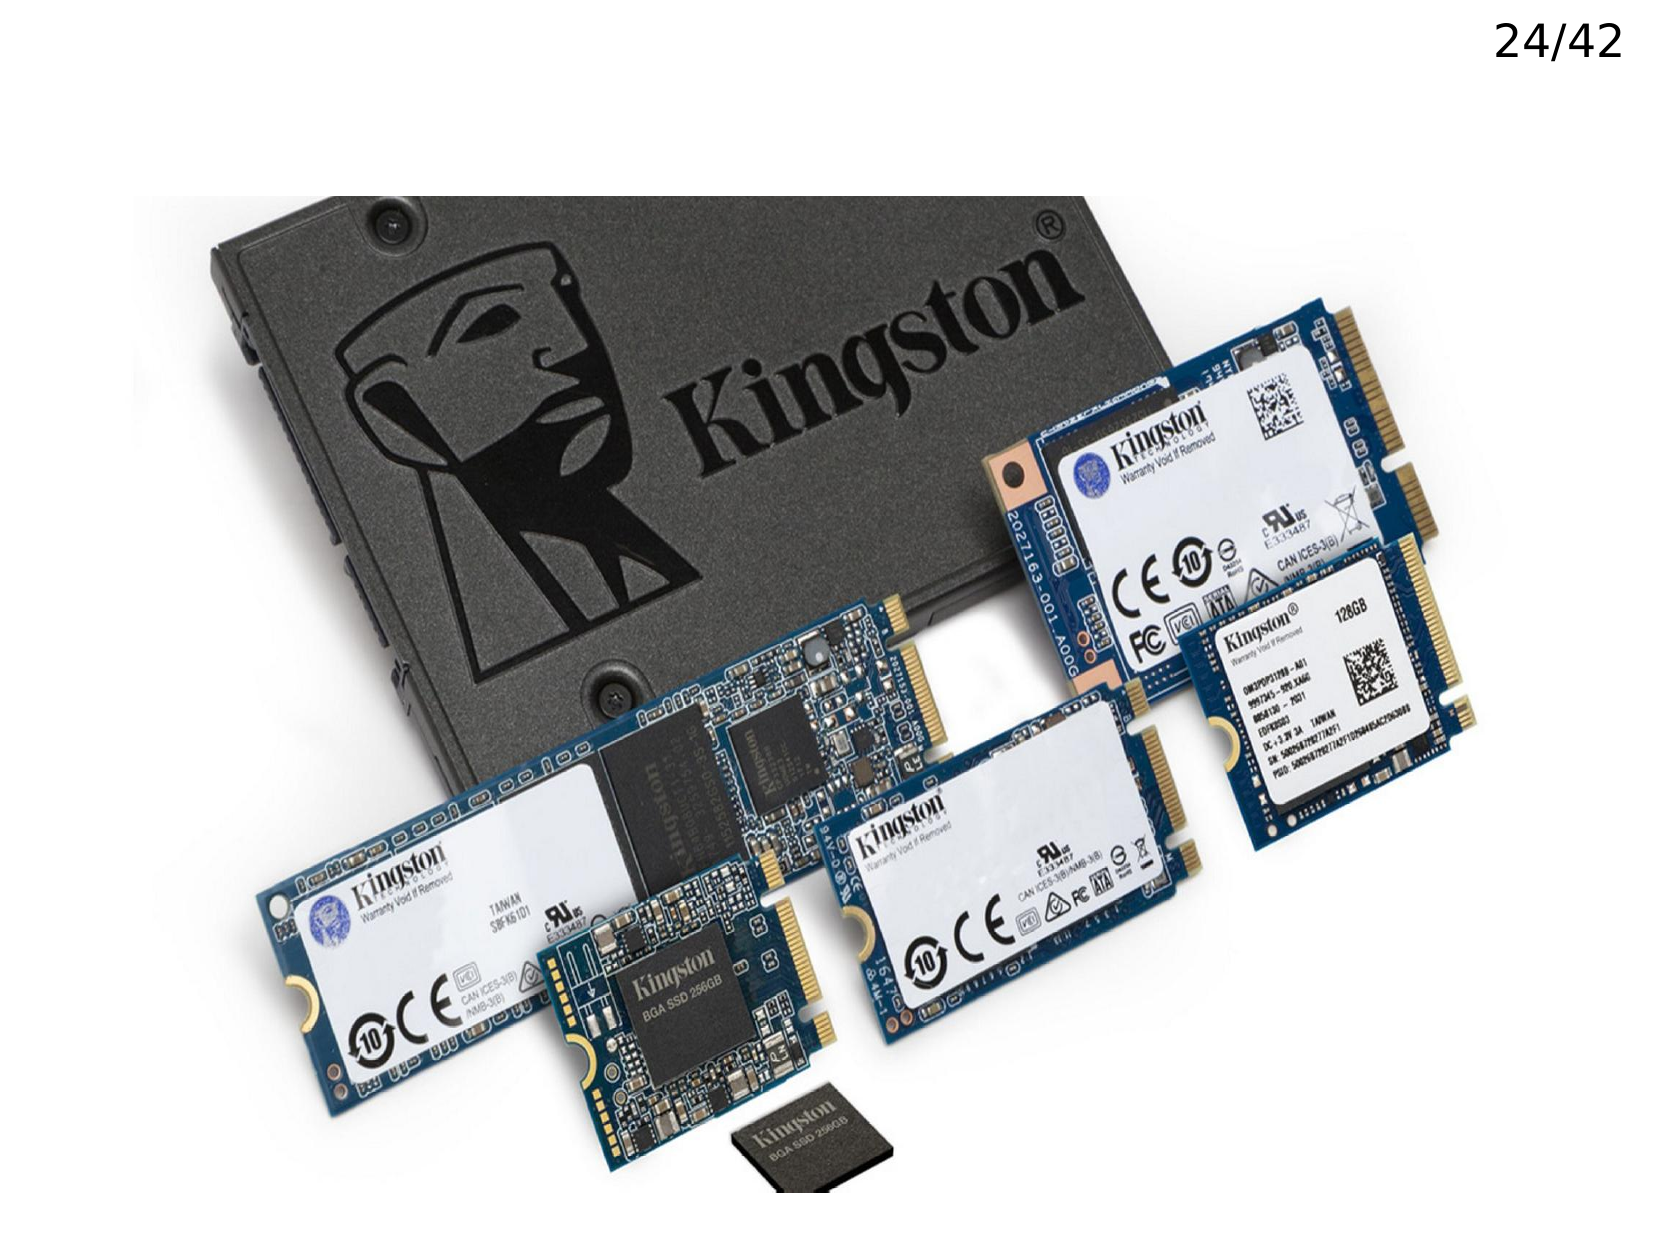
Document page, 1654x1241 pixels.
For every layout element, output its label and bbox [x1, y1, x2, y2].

picture [49, 196, 1607, 1193]
